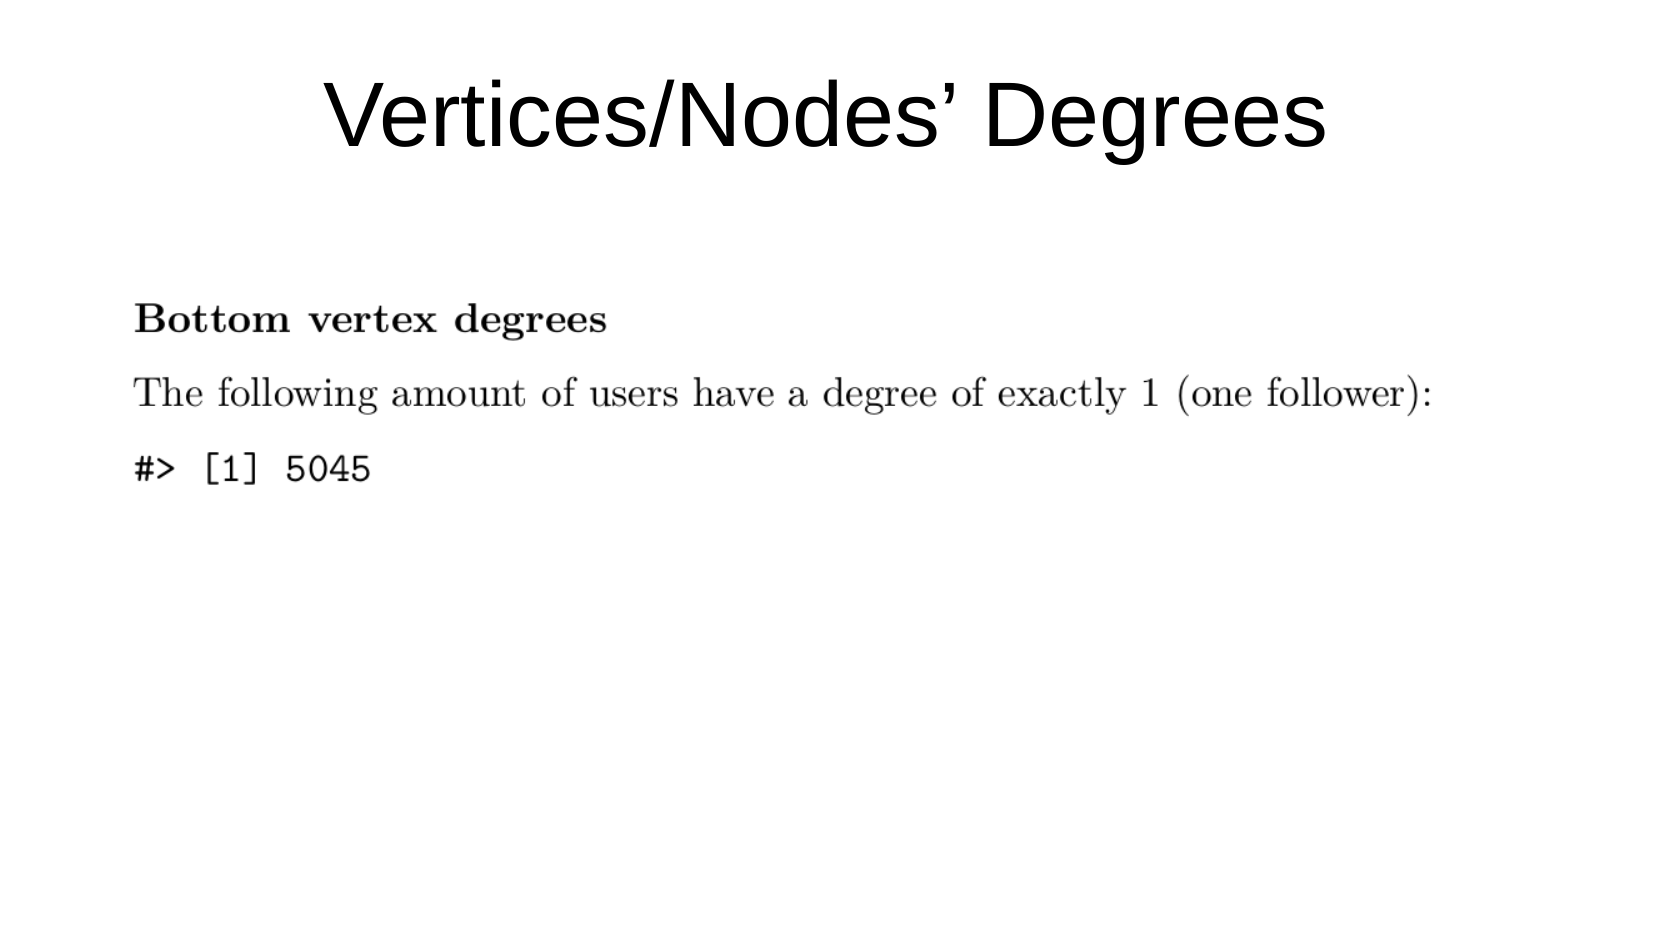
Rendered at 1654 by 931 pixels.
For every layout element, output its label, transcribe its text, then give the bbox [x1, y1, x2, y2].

picture [105, 272, 1464, 541]
title Vertices/Nodes’ Degrees [82, 37, 1571, 193]
